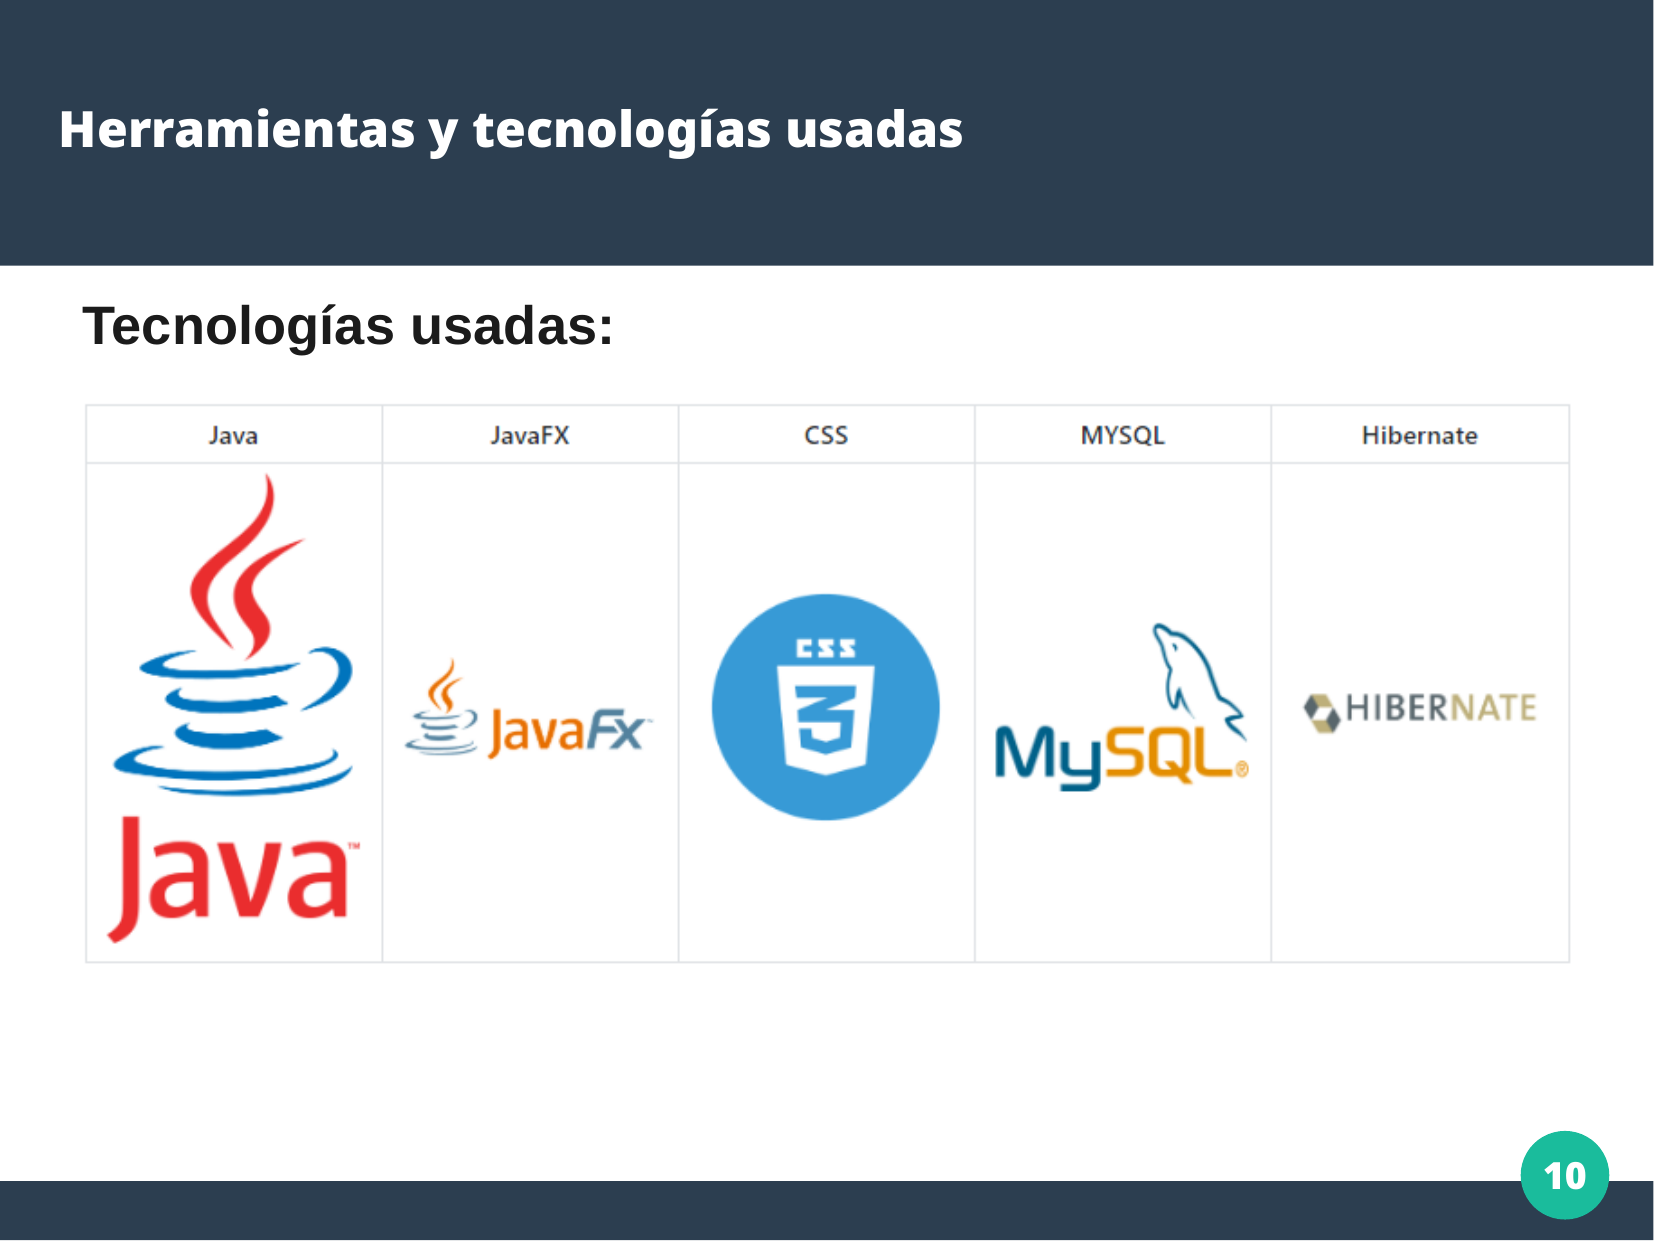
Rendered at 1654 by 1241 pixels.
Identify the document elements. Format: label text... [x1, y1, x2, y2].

picture [82, 401, 1576, 969]
title Herramientas y tecnologías usadas [59, 49, 1595, 207]
list Tecnologías usadas: [82, 295, 1571, 390]
